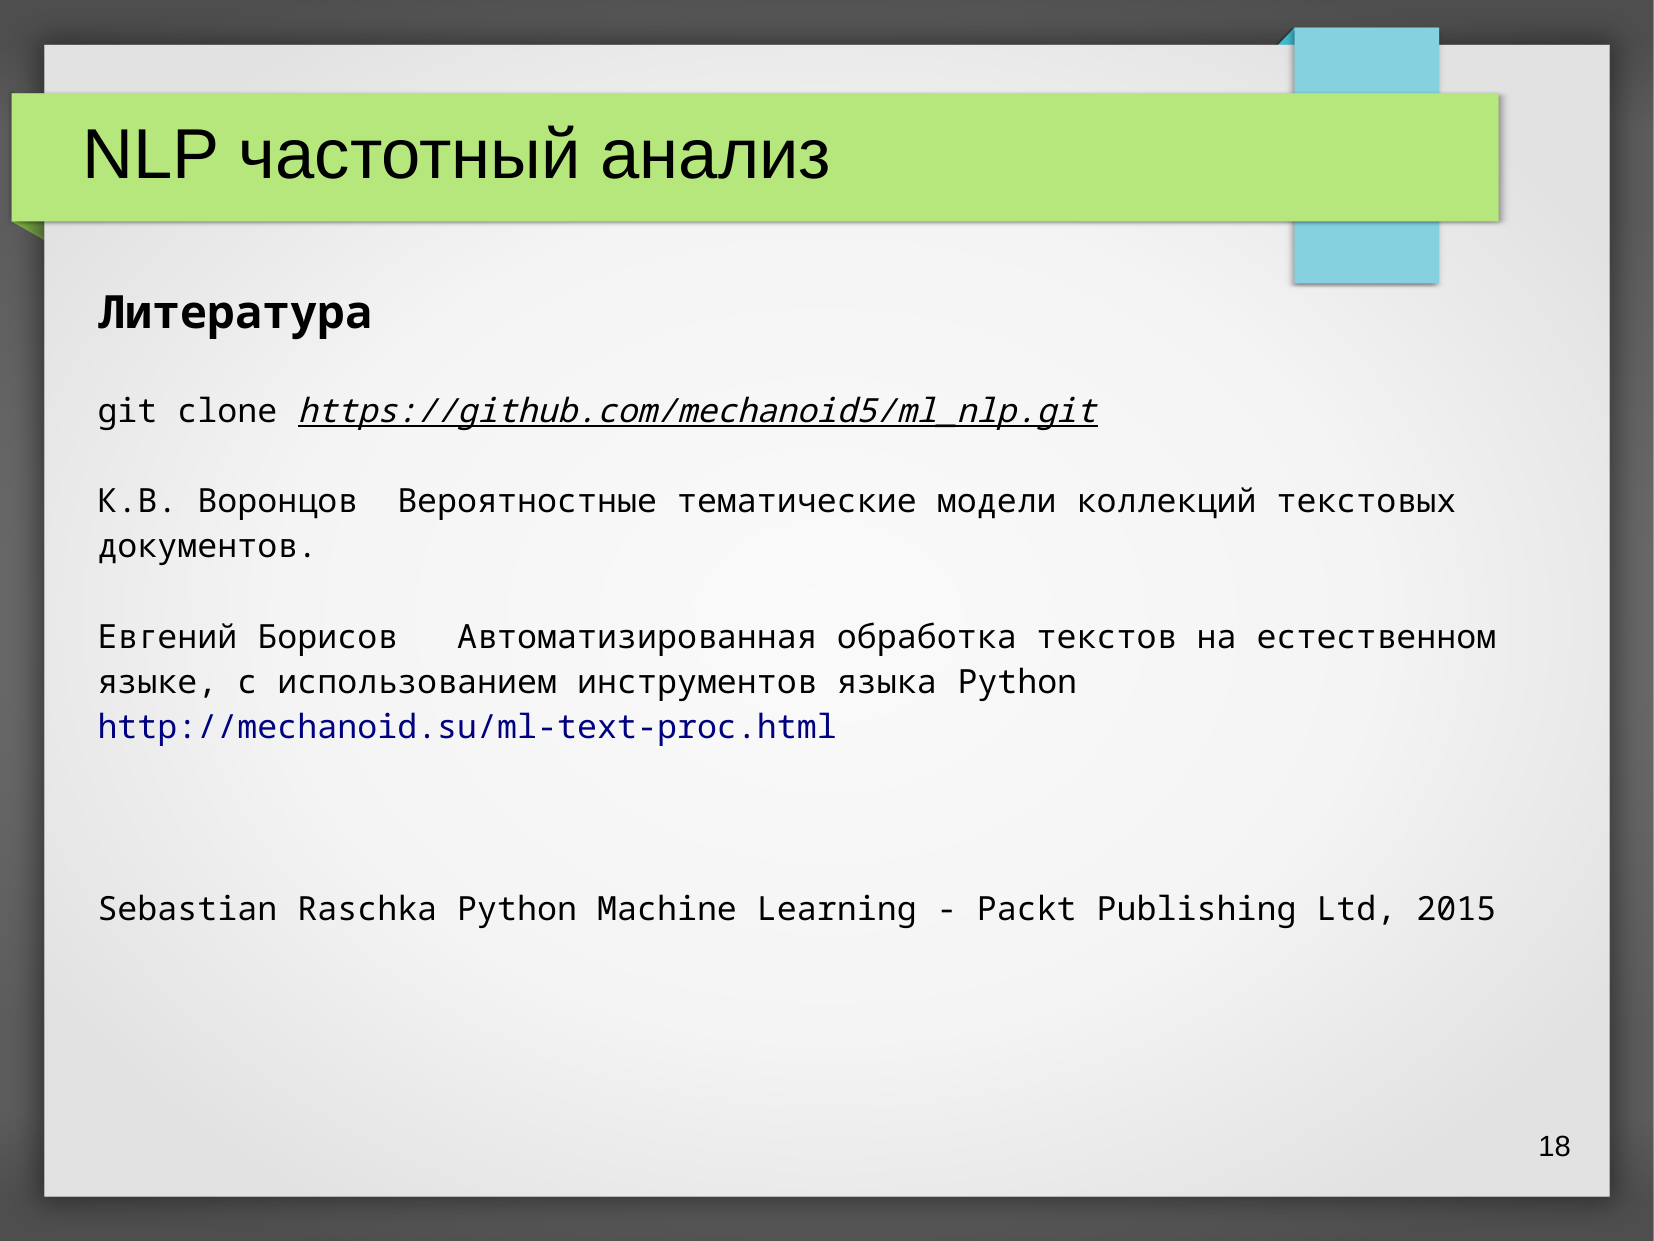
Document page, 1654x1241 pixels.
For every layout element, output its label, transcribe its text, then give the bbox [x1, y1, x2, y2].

text_box Литература git clone https://github.com/mechanoid5/ml_nlp.git К.В. Воронцов Вероятностные тематические модели коллекций текстовых документов. Евгений Борисов Автоматизированная обработка текстов на естественном языке, с использованием инструментов языка Python http://mechanoid.su/ml-text-proc.html Sebastian Raschka Python Machine Learning - Packt Publishing Ltd, 2015 [82, 271, 1583, 934]
picture [0, 0, 1654, 1241]
title NLP частотный анализ [82, 113, 1406, 194]
